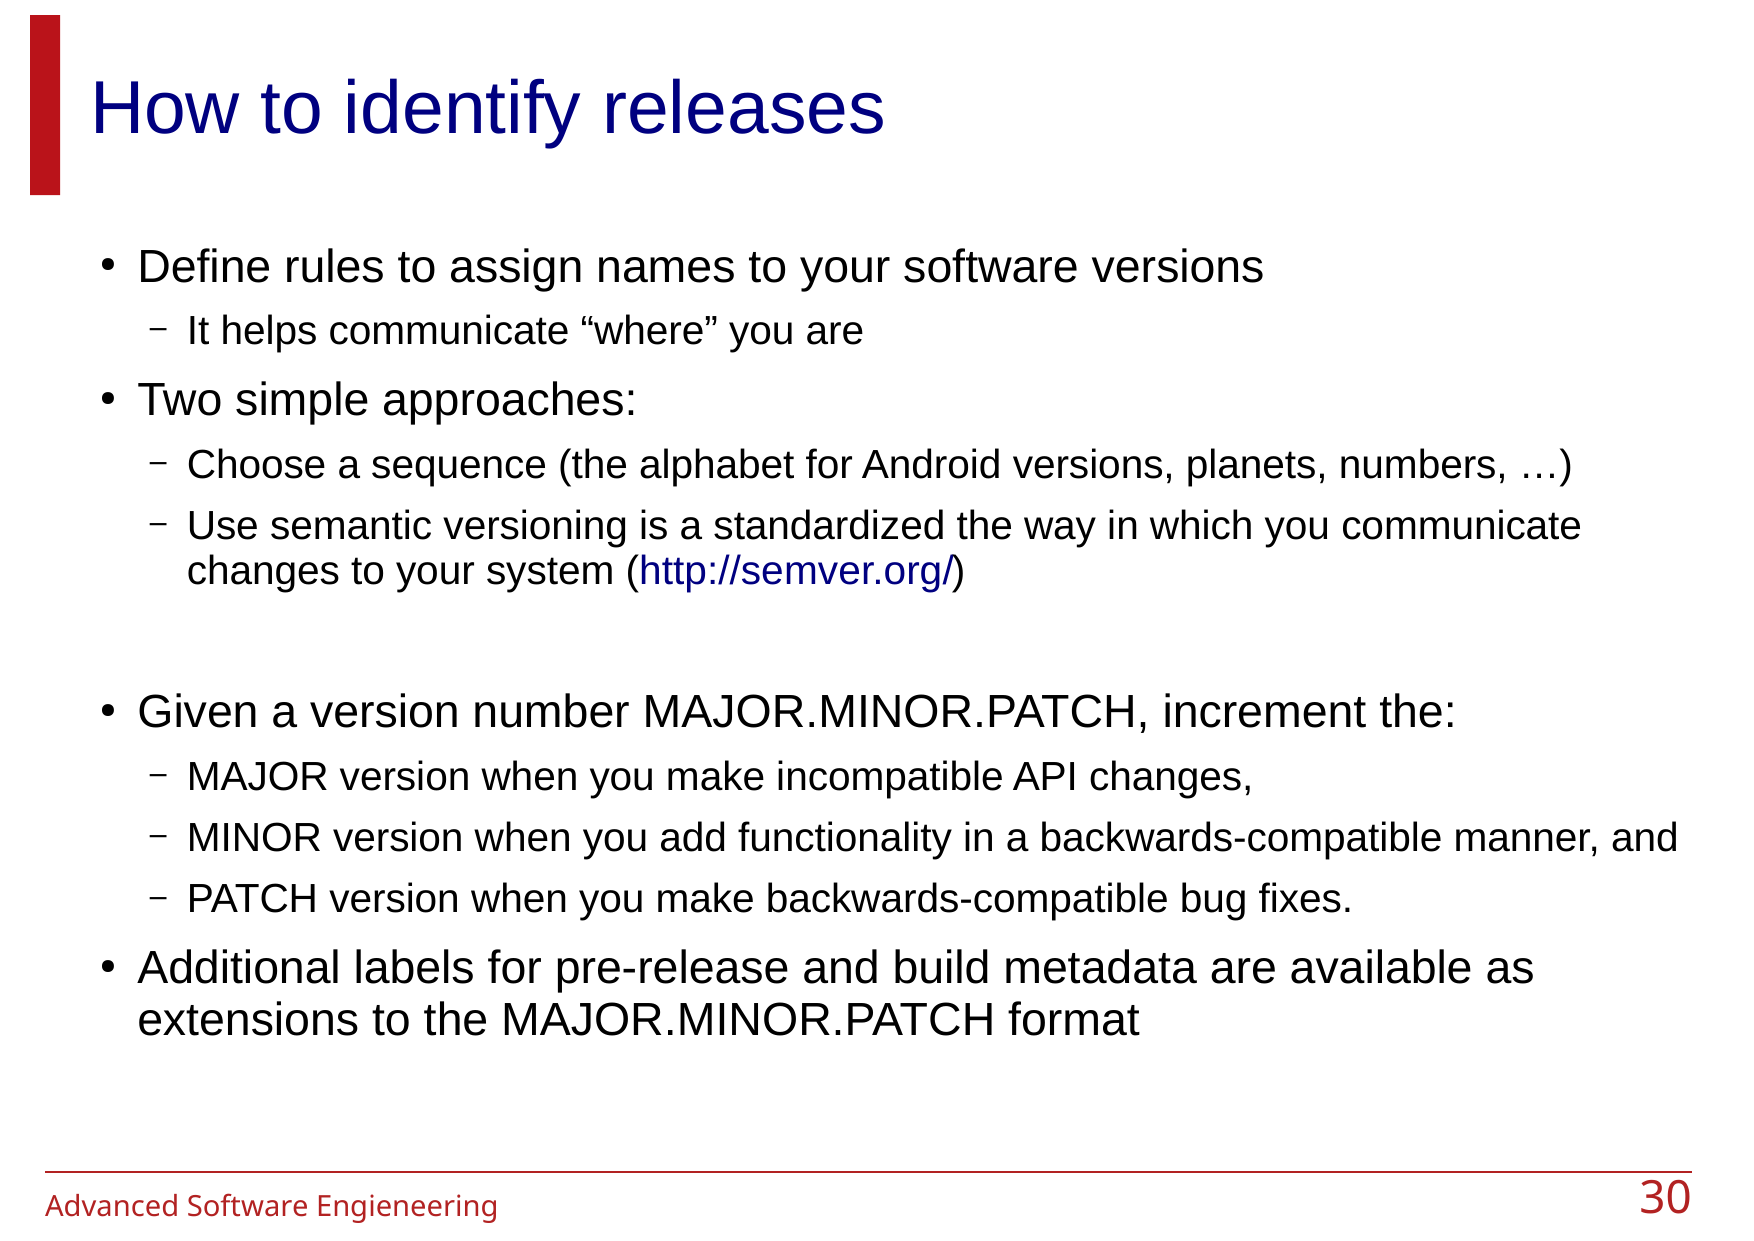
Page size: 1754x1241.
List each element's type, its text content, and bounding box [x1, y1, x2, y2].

title How to identify releases [90, 19, 1726, 196]
list Define rules to assign names to your software versions It helps communicate “where” you are Two simple approaches: Choose a sequence (the alphabet for Android versions, planets, numbers, …) Use semantic versioning is a standardized the way in which you communicate changes to your system (http://semver.org/) Given a version number MAJOR.MINOR.PATCH, increment the: MAJOR version when you make incompatible API changes, MINOR version when you add functionality in a backwards-compatible manner, and PATCH version when you make backwards-compatible bug fixes. Additional labels for pre-release and build metadata are available as extensions to the MAJOR.MINOR.PATCH format [87, 240, 1696, 1081]
